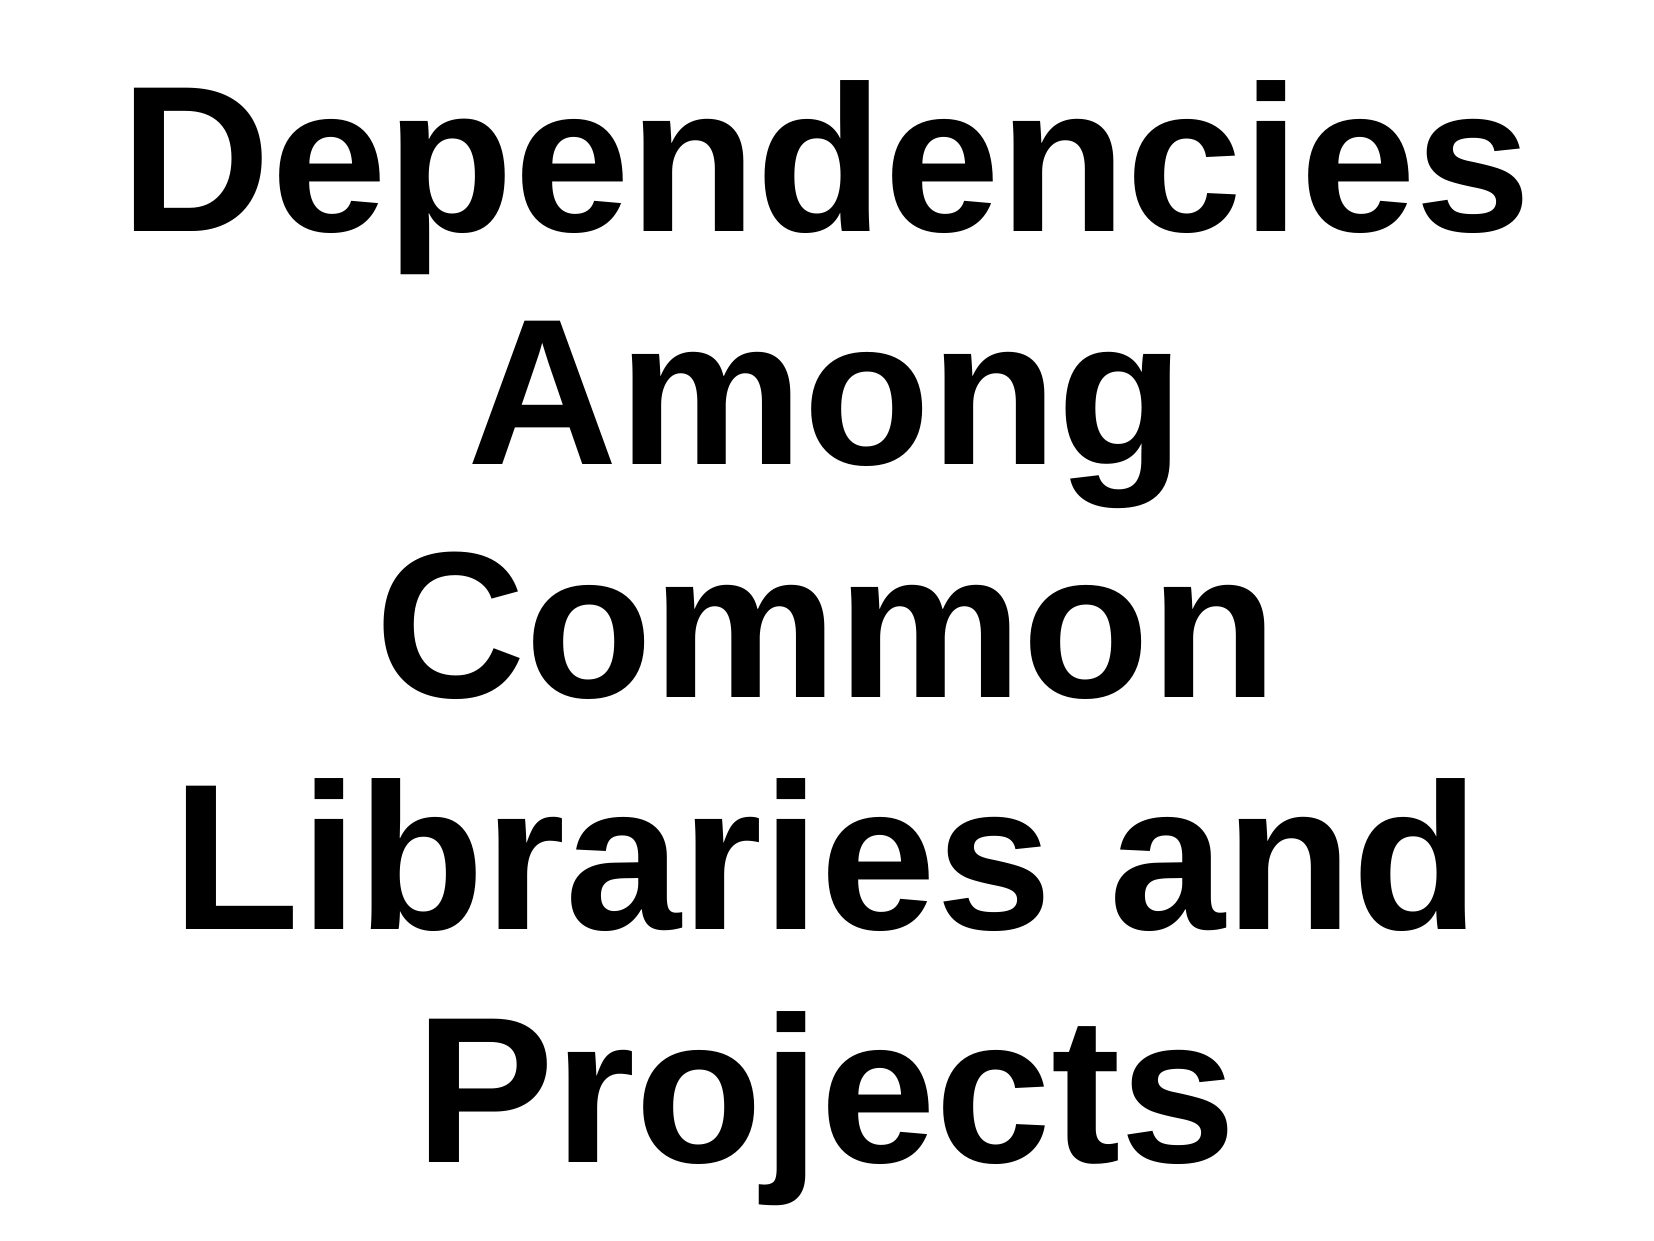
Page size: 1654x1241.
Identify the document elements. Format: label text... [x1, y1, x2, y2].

title Dependencies Among Common Libraries and Projects [82, 41, 1571, 1209]
